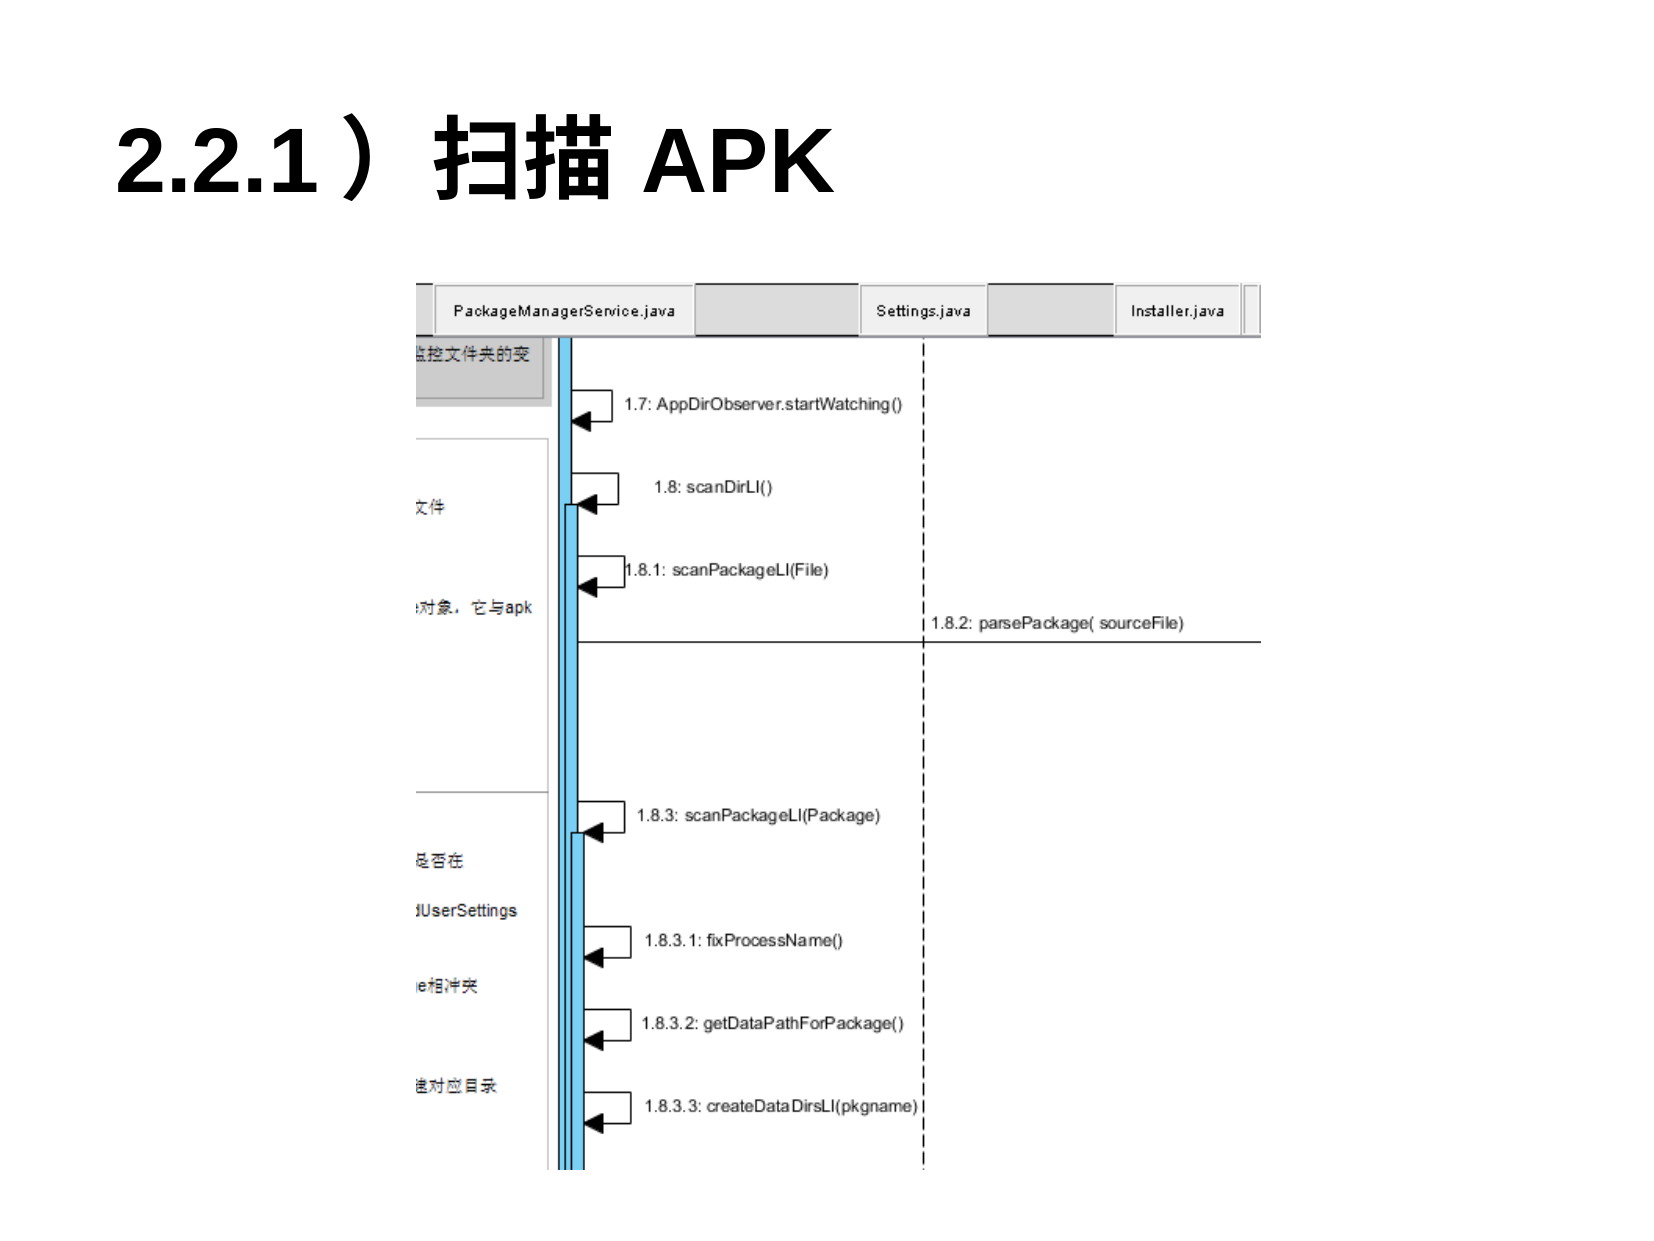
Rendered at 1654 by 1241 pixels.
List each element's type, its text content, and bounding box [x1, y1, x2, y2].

title 2.2.1）扫描APK [82, 49, 1571, 257]
picture [416, 282, 1261, 1171]
